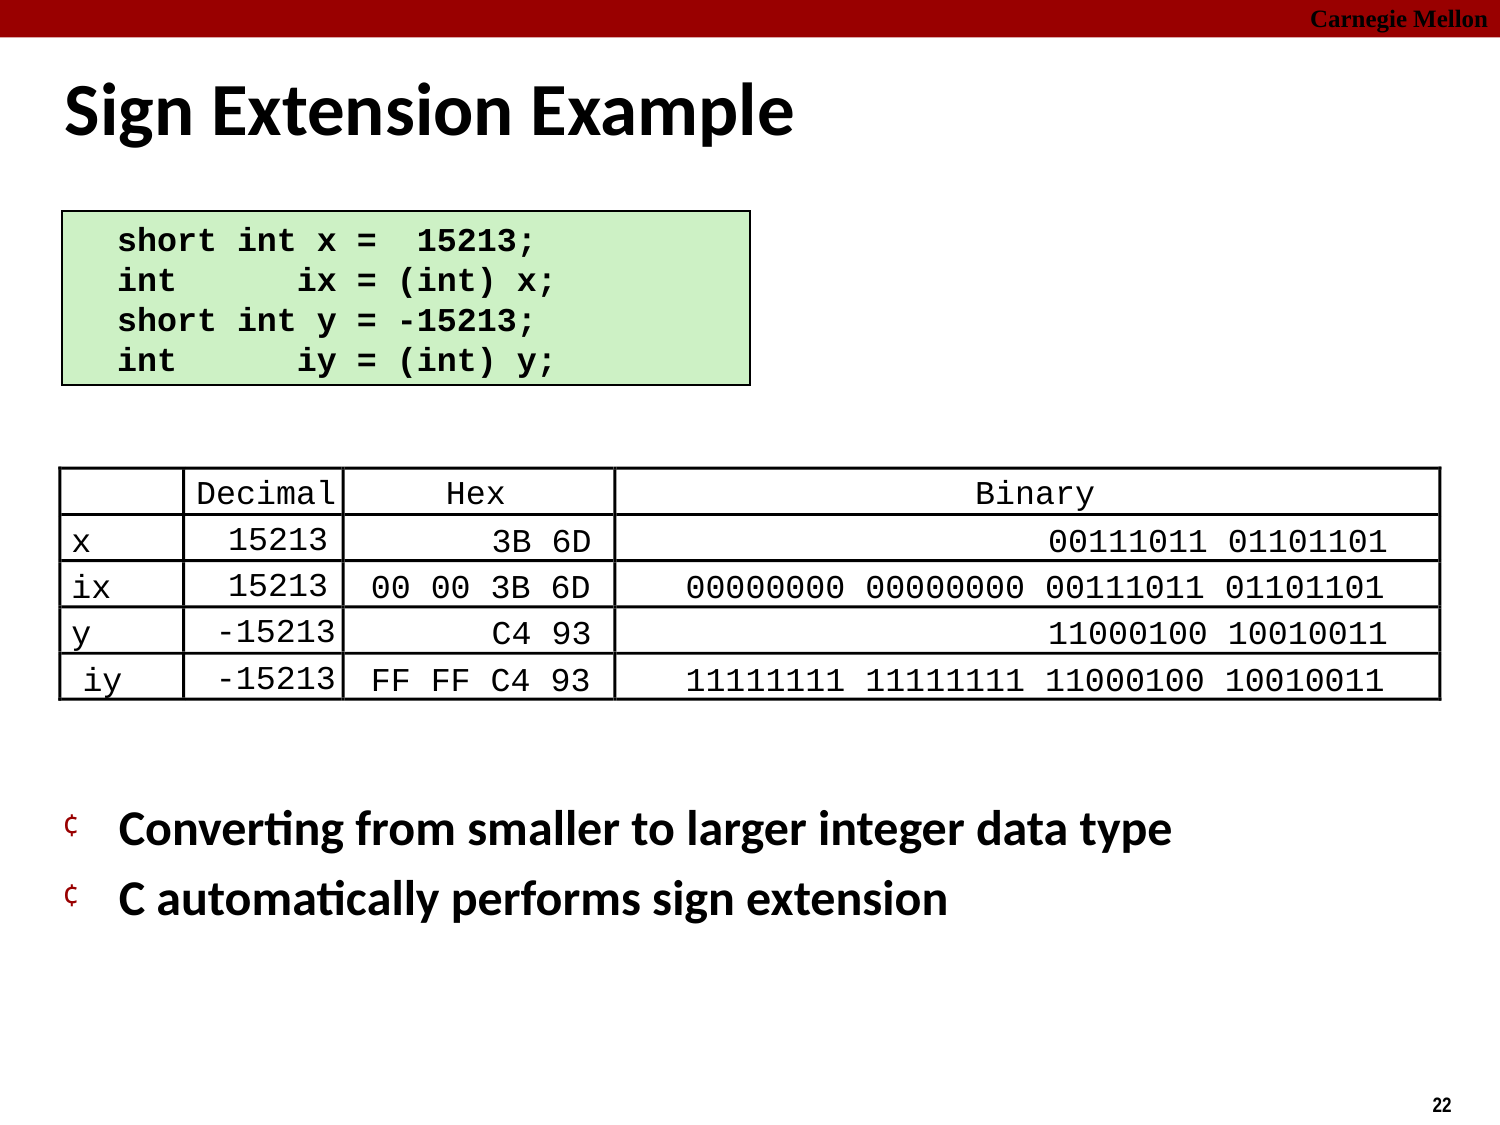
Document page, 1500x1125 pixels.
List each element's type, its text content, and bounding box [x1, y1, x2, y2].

text_box 3B 6D [491, 518, 592, 559]
text_box ix [71, 565, 112, 605]
text_box 11111111 11111111 11000100 10010011 [685, 657, 1386, 697]
text_box 00 00 3B 6D [370, 565, 591, 605]
text_box 00000000 00000000 00111011 01101101 [685, 565, 1386, 605]
text_box Decimal [196, 470, 337, 511]
text_box Binary [975, 470, 1096, 511]
text_box short int x = 15213; int ix = (int) x; short int y = -15213; int iy = (int) y; [62, 210, 750, 386]
text_box iy [82, 657, 123, 697]
text_box -15213 [215, 609, 336, 650]
text_box [58, 466, 1442, 701]
text_box 15213 [228, 563, 329, 604]
text_box y [71, 611, 92, 651]
text_box 11000100 10010011 [1048, 611, 1389, 651]
text_box FF FF C4 93 [370, 657, 591, 697]
text_box C4 93 [491, 611, 592, 651]
list Converting from smaller to larger integer data type C automatically performs sign extension [47, 788, 1411, 1058]
text_box x [71, 518, 92, 559]
text_box 00111011 01101101 [1048, 518, 1389, 559]
text_box -15213 [215, 655, 336, 696]
text_box 15213 [228, 517, 329, 558]
text_box Hex [445, 470, 506, 511]
title Sign Extension Example [50, 53, 1200, 148]
